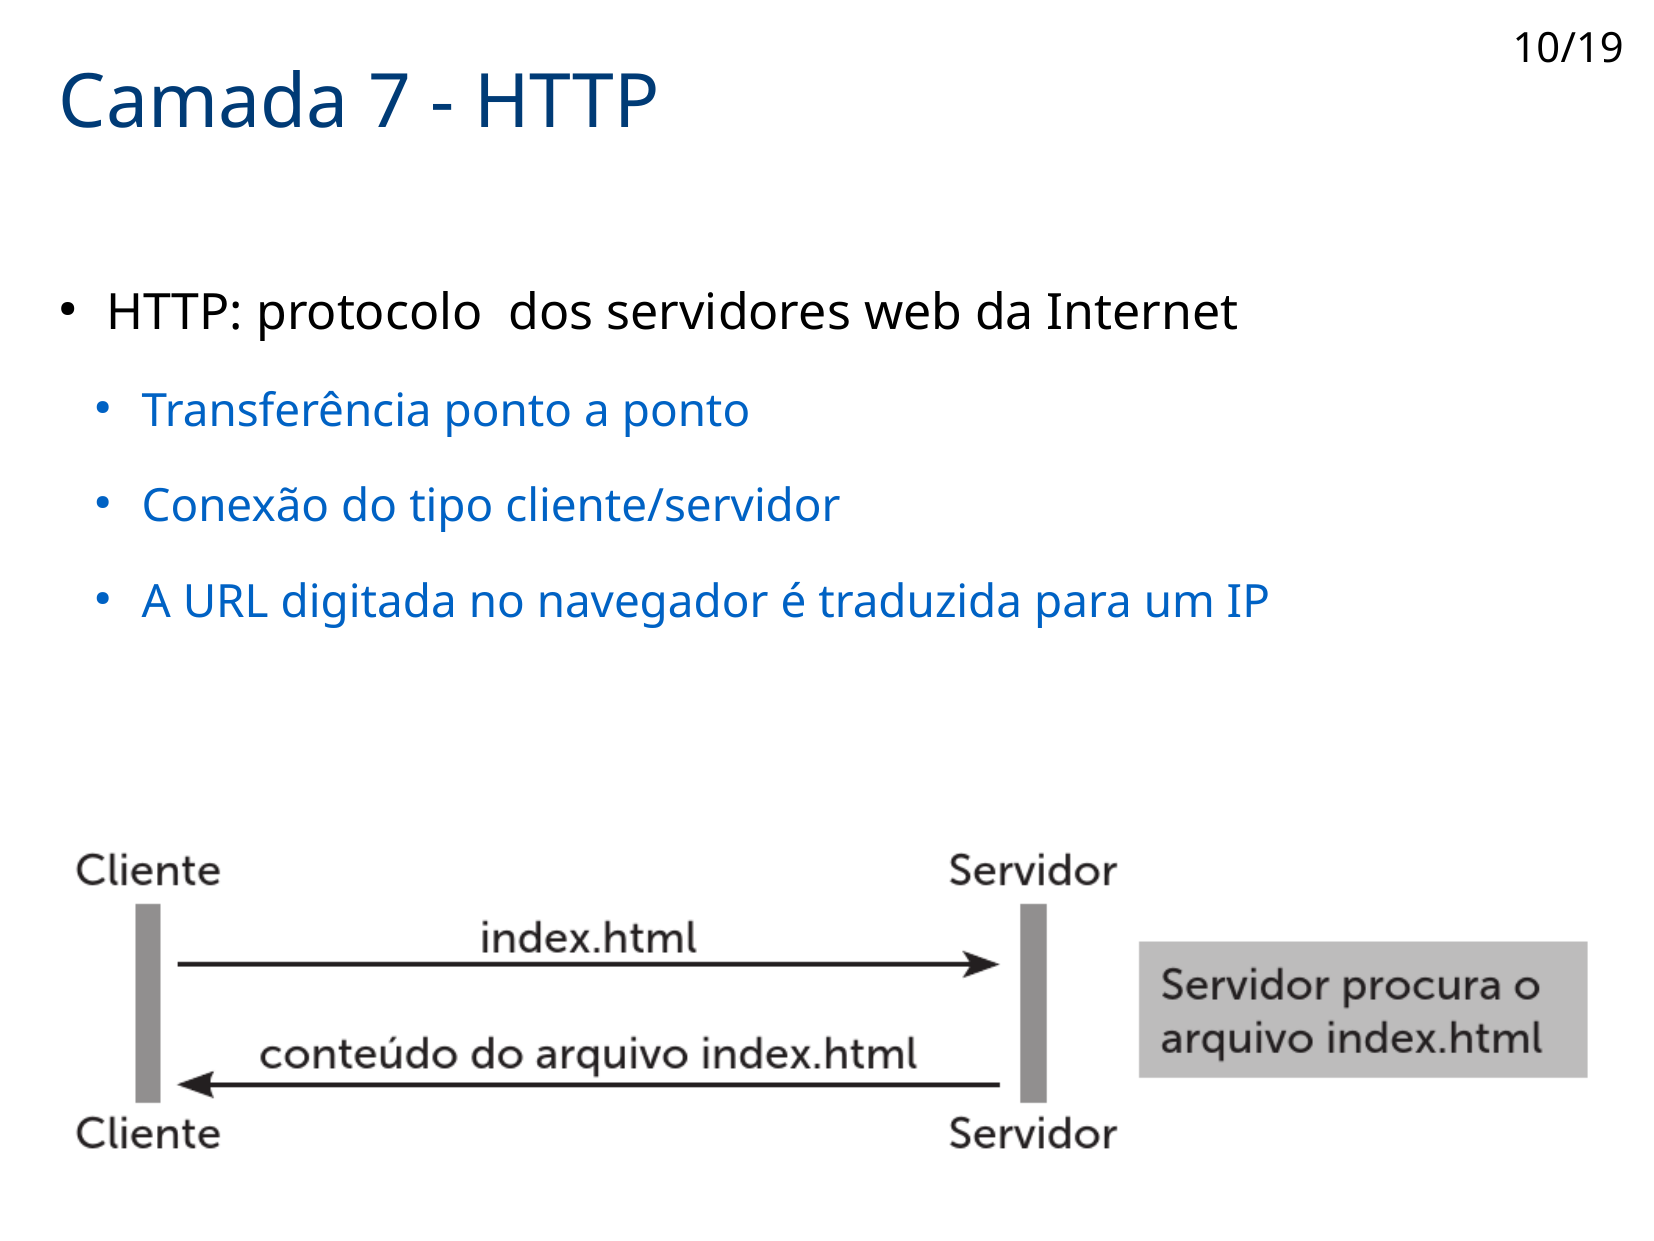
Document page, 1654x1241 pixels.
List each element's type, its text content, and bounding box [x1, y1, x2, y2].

title Camada 7 - HTTP [59, 47, 1625, 166]
list HTTP: protocolo dos servidores web da Internet Transferência ponto a ponto Conexão do tipo cliente/servidor A URL digitada no navegador é traduzida para um IP [59, 265, 1625, 1211]
picture [67, 840, 1602, 1158]
